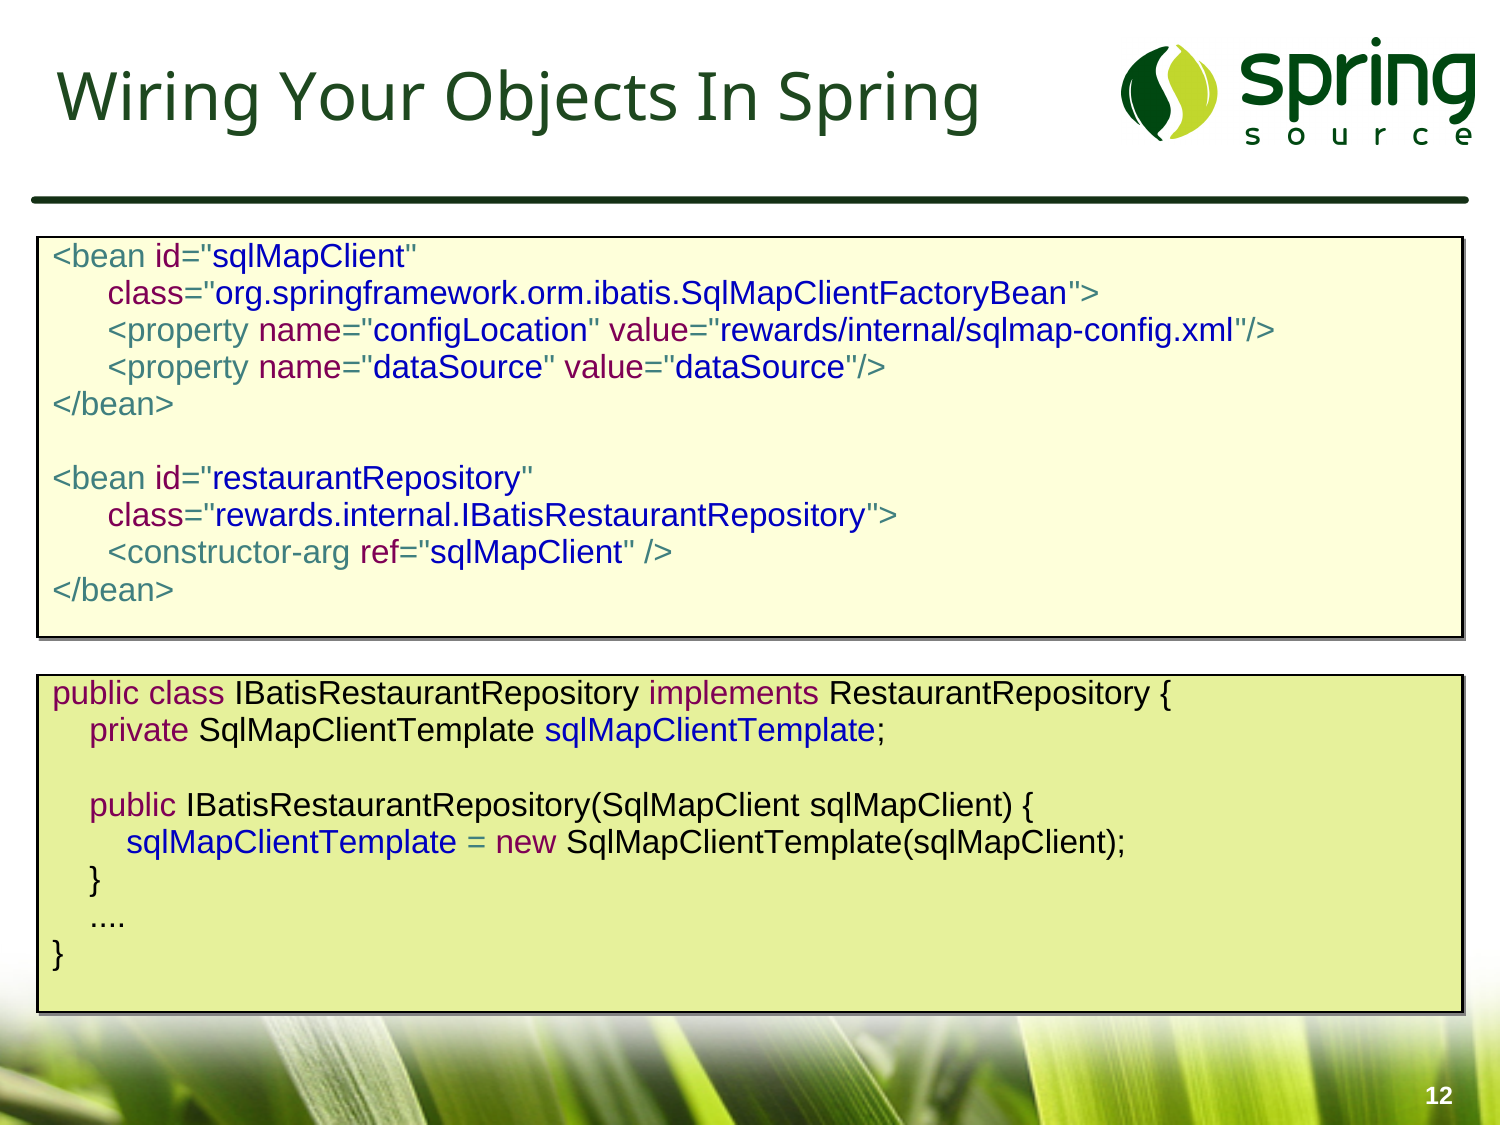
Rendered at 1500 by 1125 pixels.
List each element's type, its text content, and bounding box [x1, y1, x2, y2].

title Wiring Your Objects In Spring [56, 14, 1089, 176]
text_box <bean id="sqlMapClient" class="org.springframework.orm.ibatis.SqlMapClientFactoryBean"> <property name="configLocation" value="rewards/internal/sqlmap-config.xml"/> <property name="dataSource" value="dataSource"/> </bean> <bean id="restaurantRepository" class="rewards.internal.IBatisRestaurantRepository"> <constructor-arg ref="sqlMapClient" /> </bean> [37, 237, 1463, 638]
picture [1121, 37, 1475, 145]
picture [0, 944, 1500, 1125]
text_box public class IBatisRestaurantRepository implements RestaurantRepository { private SqlMapClientTemplate sqlMapClientTemplate; public IBatisRestaurantRepository(SqlMapClient sqlMapClient) { sqlMapClientTemplate = new SqlMapClientTemplate(sqlMapClient); } .... } [37, 674, 1463, 1013]
